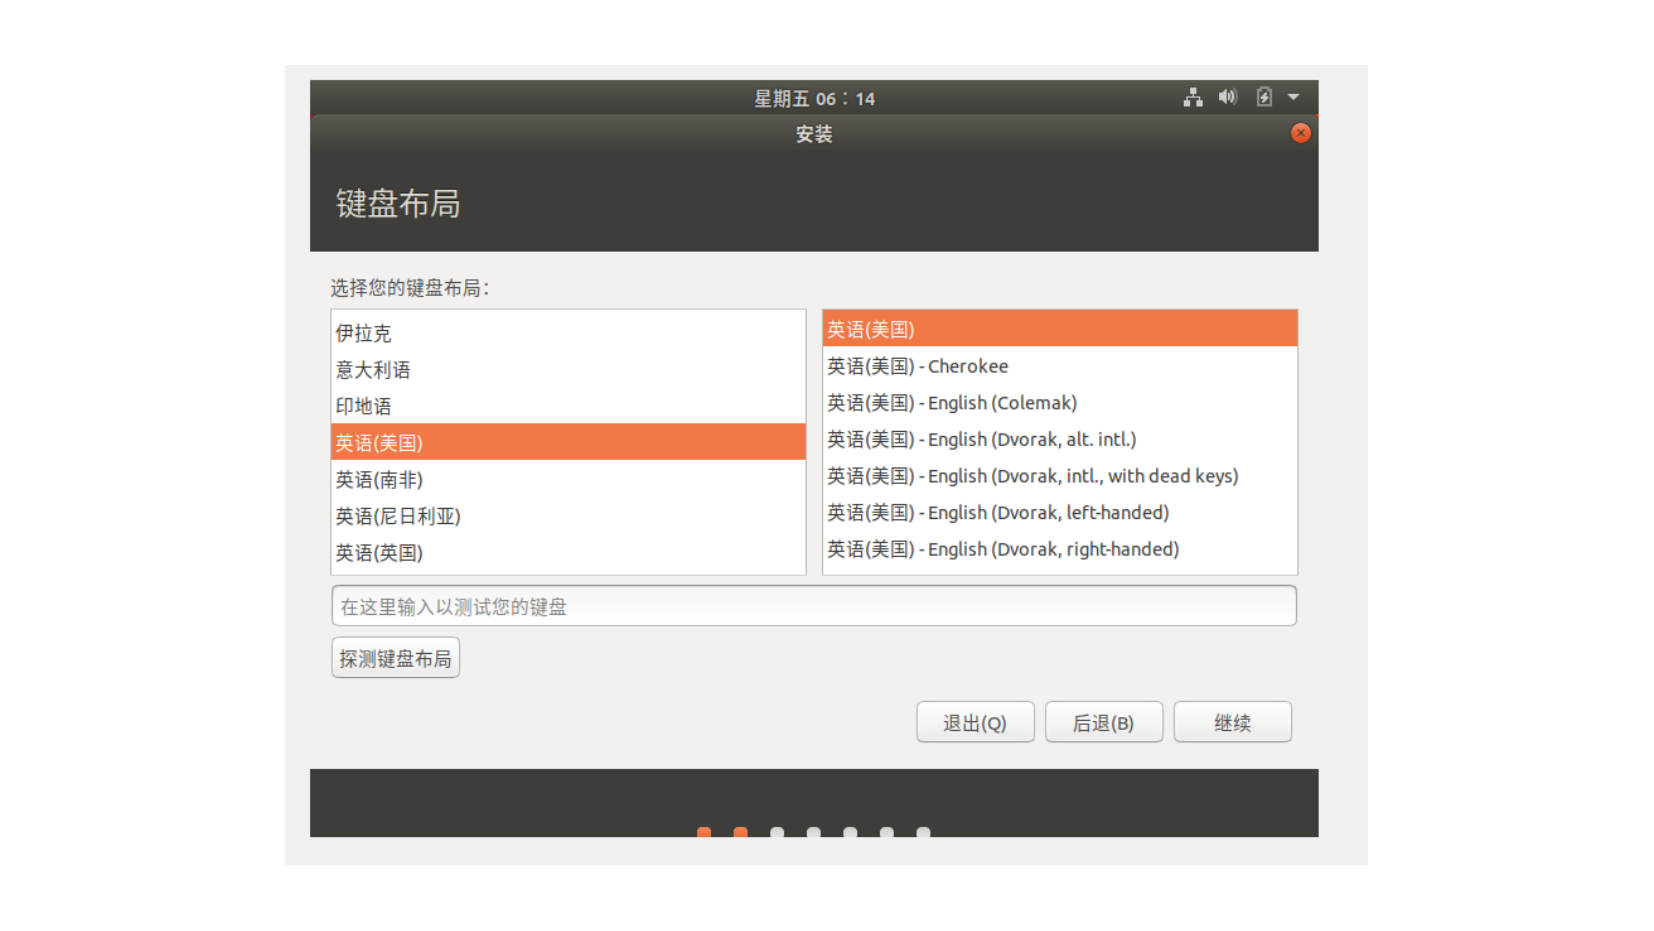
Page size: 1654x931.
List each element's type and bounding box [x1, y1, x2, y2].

picture [285, 65, 1368, 865]
